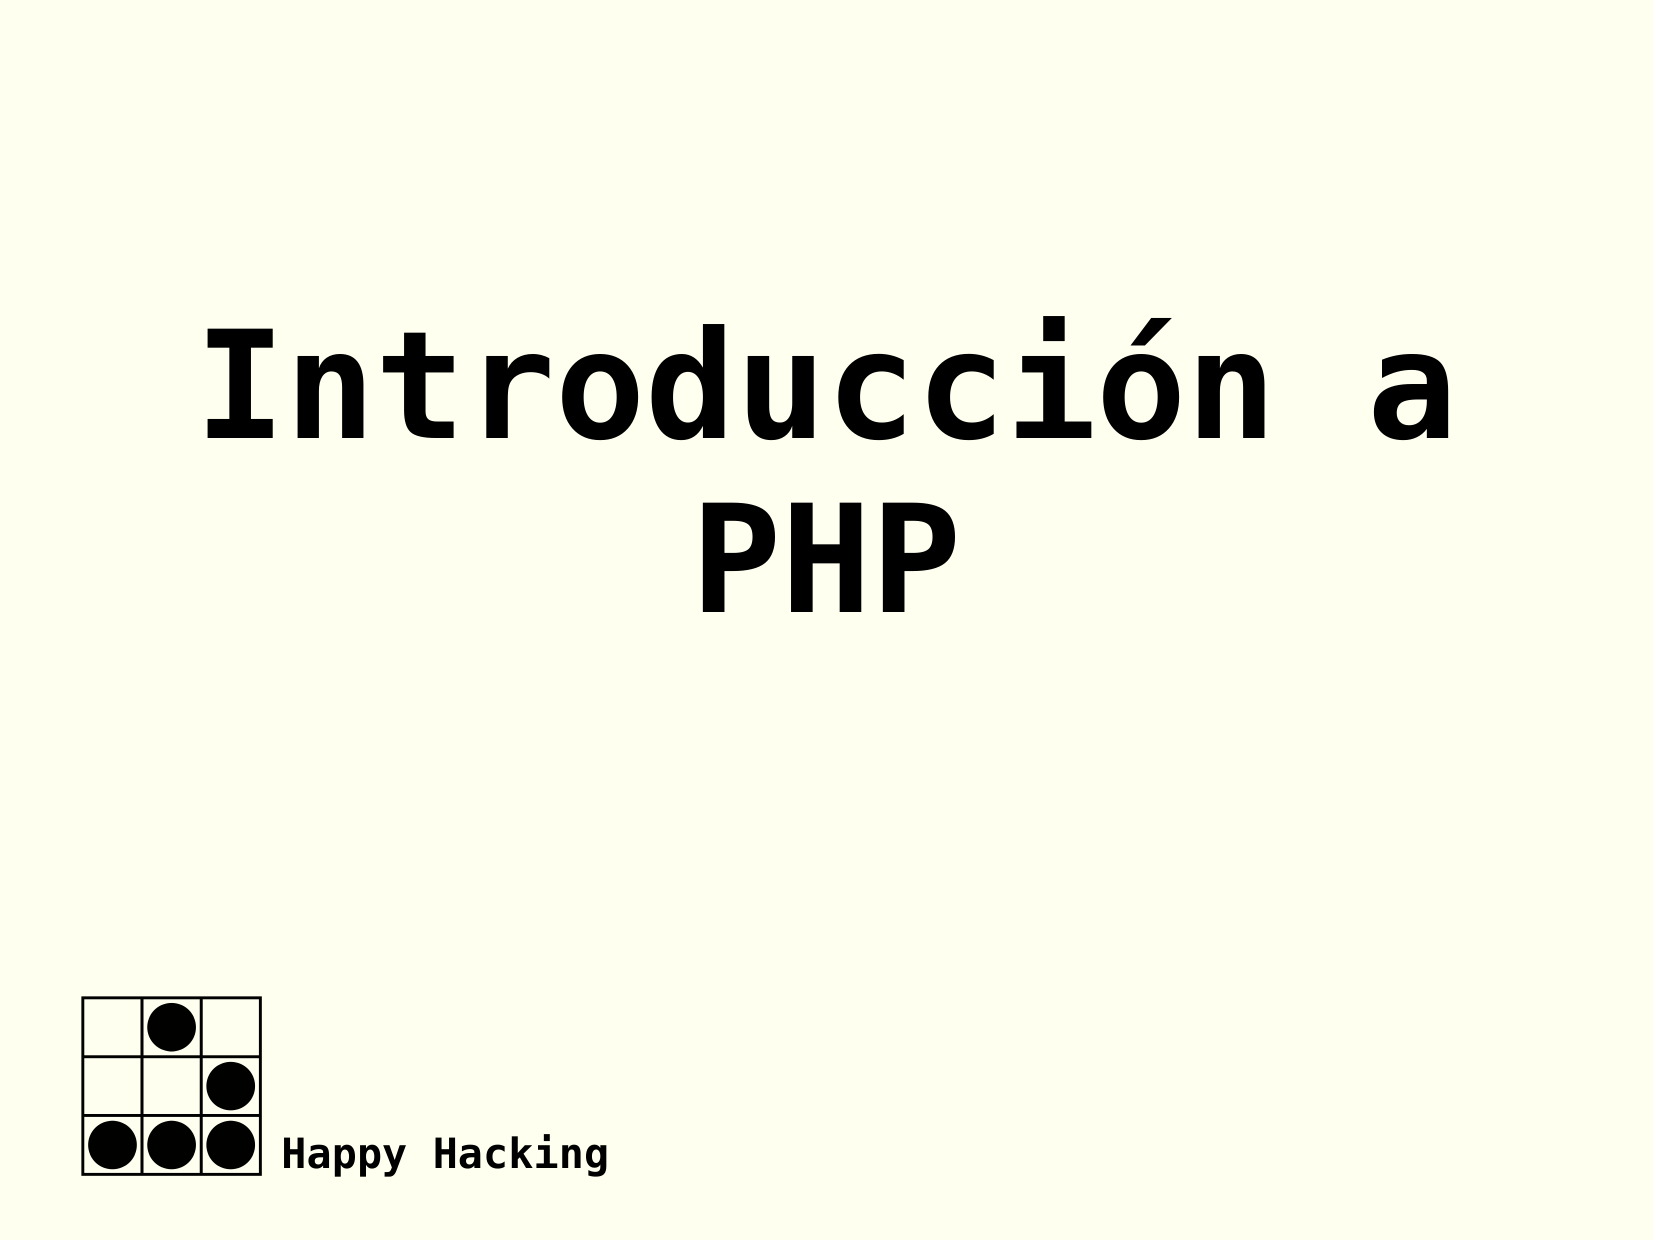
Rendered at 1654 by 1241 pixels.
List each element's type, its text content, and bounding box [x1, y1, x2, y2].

picture [68, 983, 275, 1190]
subtitle Introducción a PHP [82, 8, 1571, 940]
text_box Happy Hacking [266, 1098, 657, 1187]
